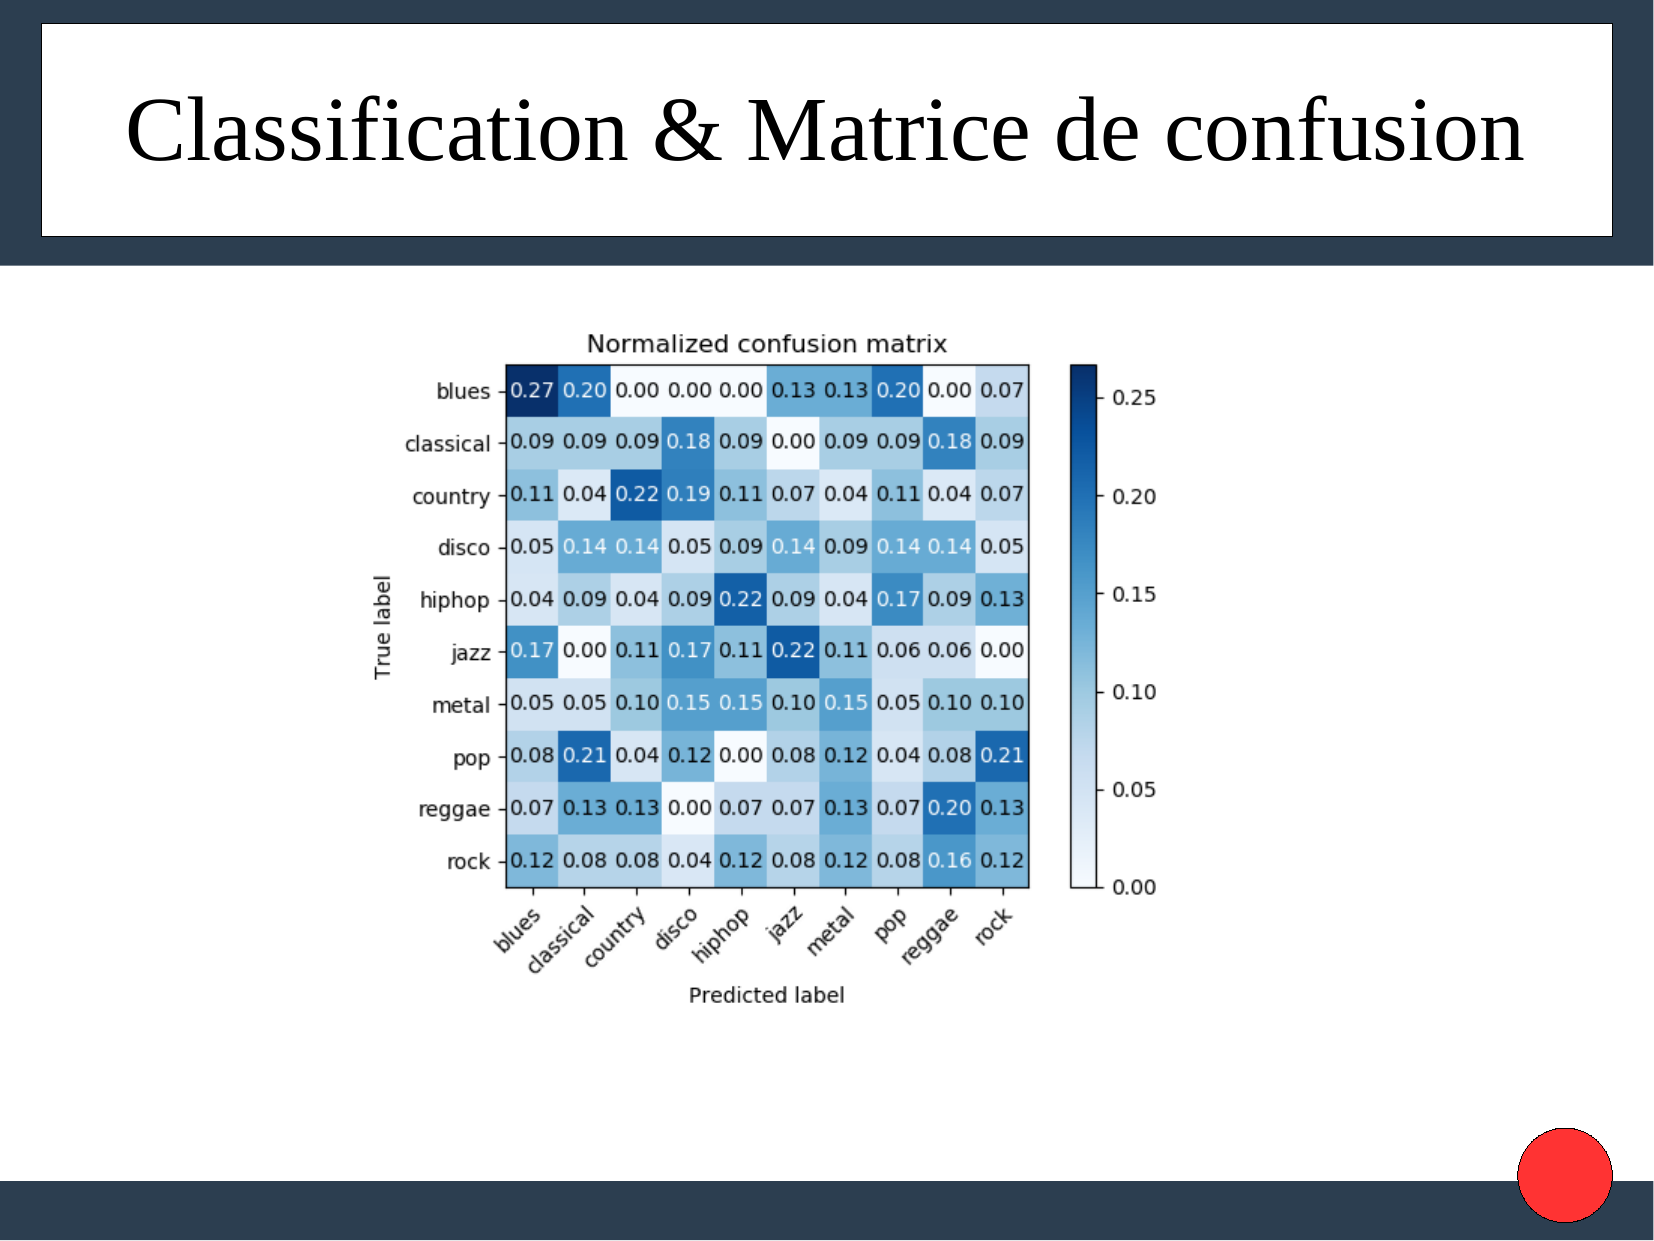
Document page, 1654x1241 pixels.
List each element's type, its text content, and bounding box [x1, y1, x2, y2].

picture [255, 312, 1216, 1030]
text_box [1517, 1128, 1613, 1223]
text_box Classification & Matrice de confusion [41, 23, 1613, 237]
